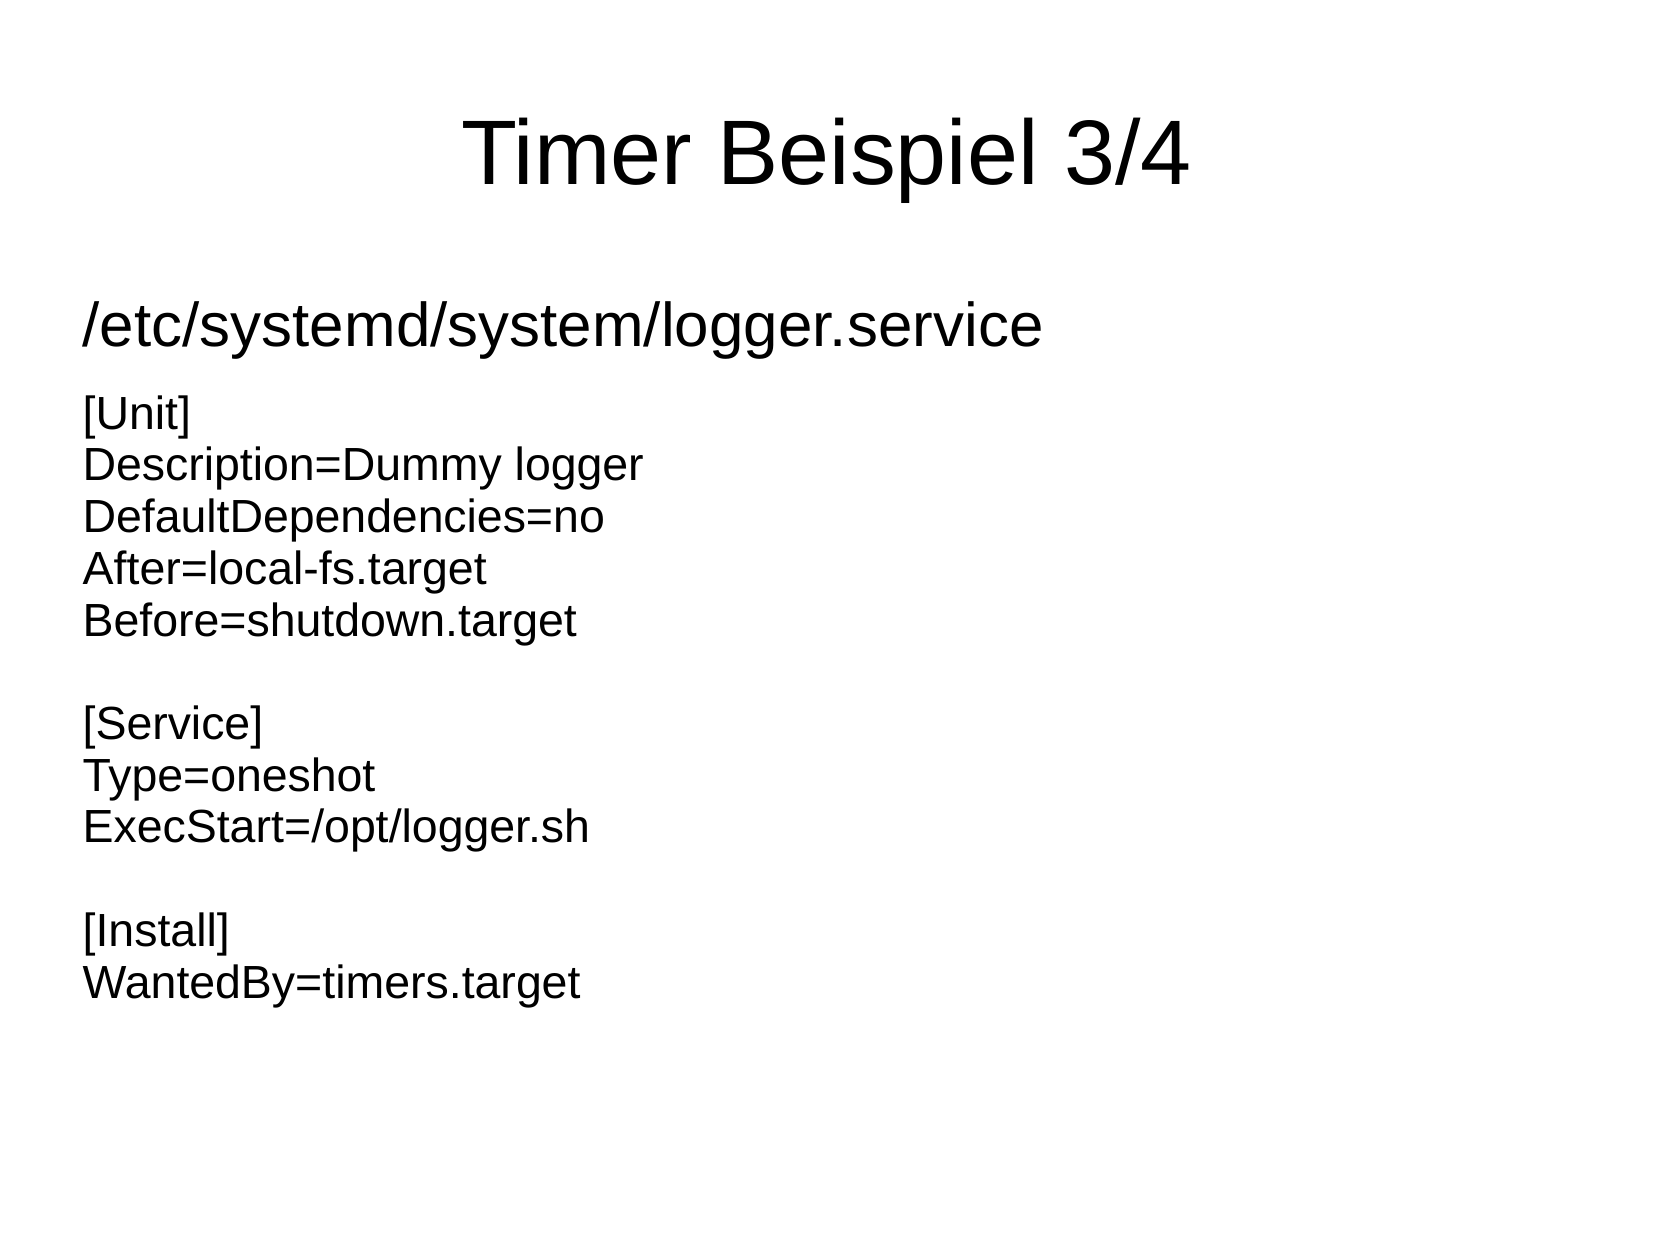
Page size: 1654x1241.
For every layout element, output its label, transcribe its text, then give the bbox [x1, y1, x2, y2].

title Timer Beispiel 3/4 [82, 49, 1571, 257]
list /etc/systemd/system/logger.service [Unit] Description=Dummy logger DefaultDependencies=no After=local-fs.target Before=shutdown.target [Service] Type=oneshot ExecStart=/opt/logger.sh [Install] WantedBy=timers.target [82, 290, 1571, 1010]
